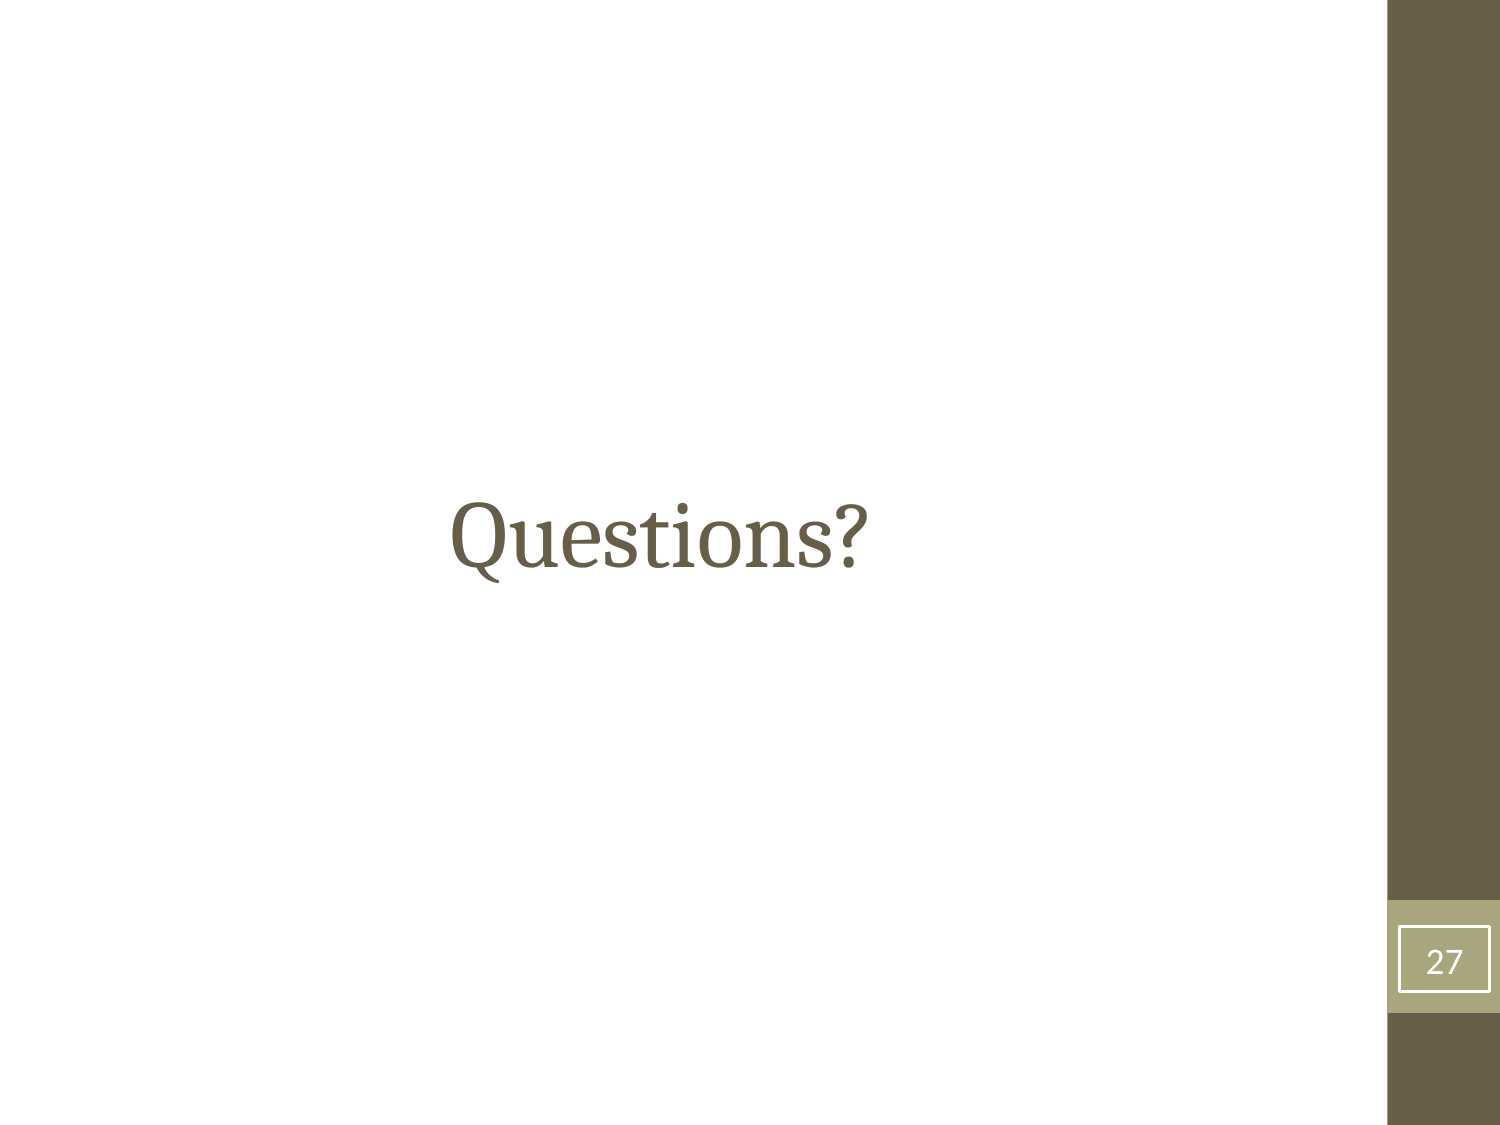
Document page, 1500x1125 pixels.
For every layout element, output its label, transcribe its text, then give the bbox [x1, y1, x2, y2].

title Questions? [450, 422, 1016, 650]
